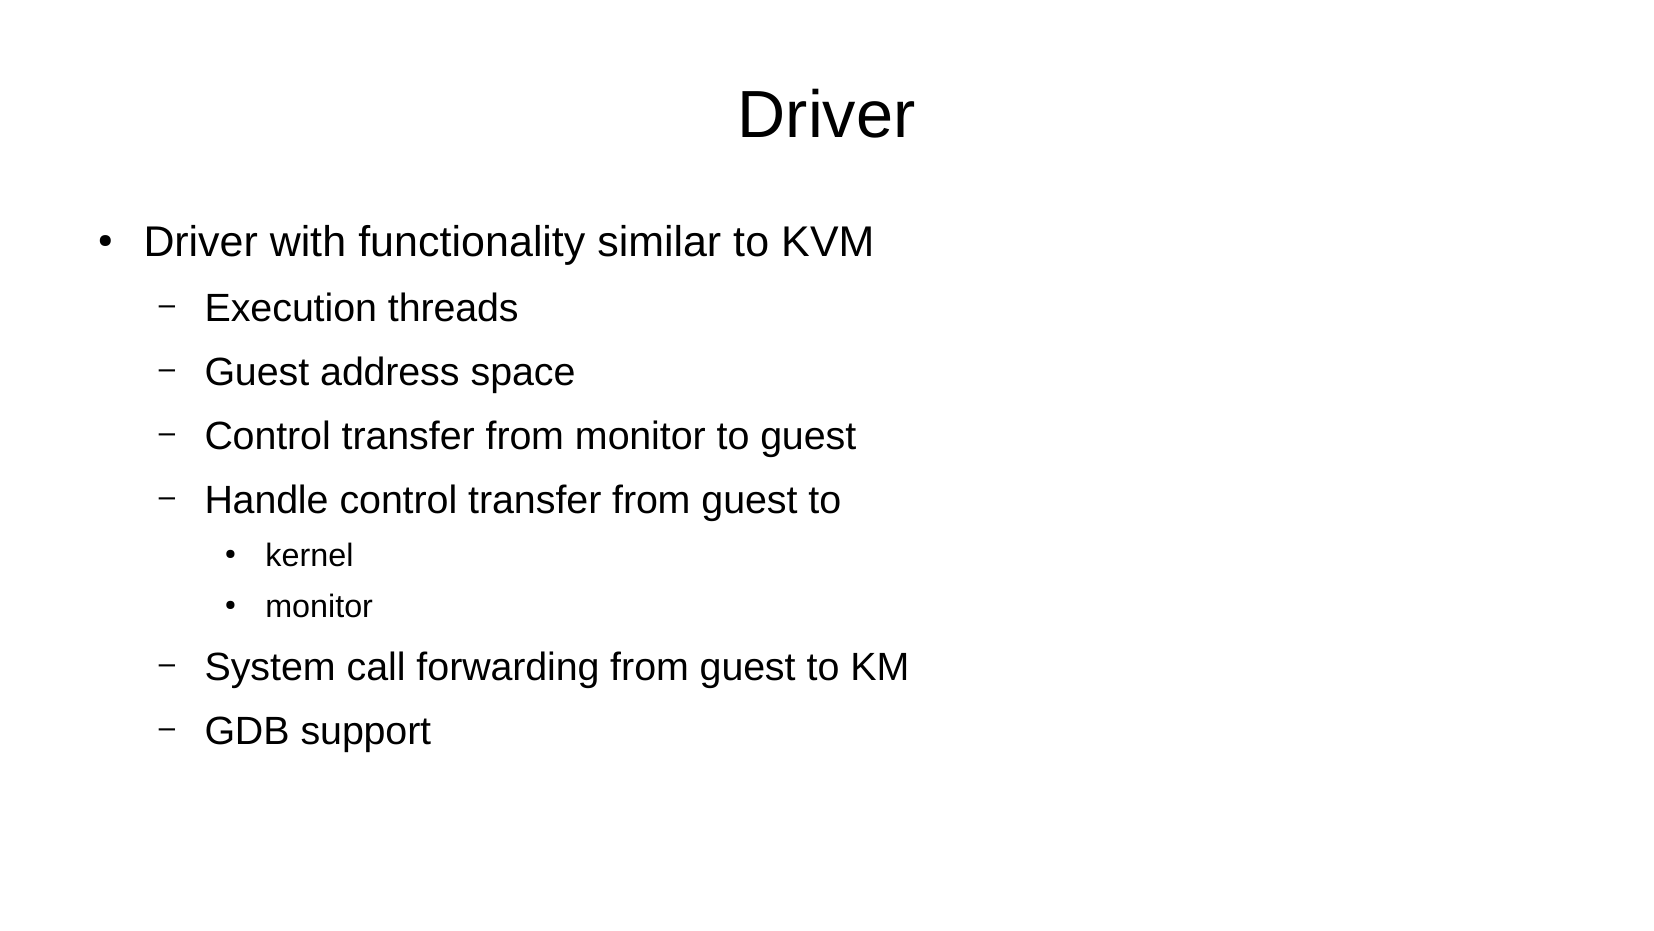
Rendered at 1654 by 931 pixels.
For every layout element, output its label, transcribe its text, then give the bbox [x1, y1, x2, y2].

list Driver with functionality similar to KVM Execution threads Guest address space Control transfer from monitor to guest Handle control transfer from guest to kernel monitor System call forwarding from guest to KM GDB support [82, 217, 1571, 758]
title Driver [82, 37, 1571, 193]
